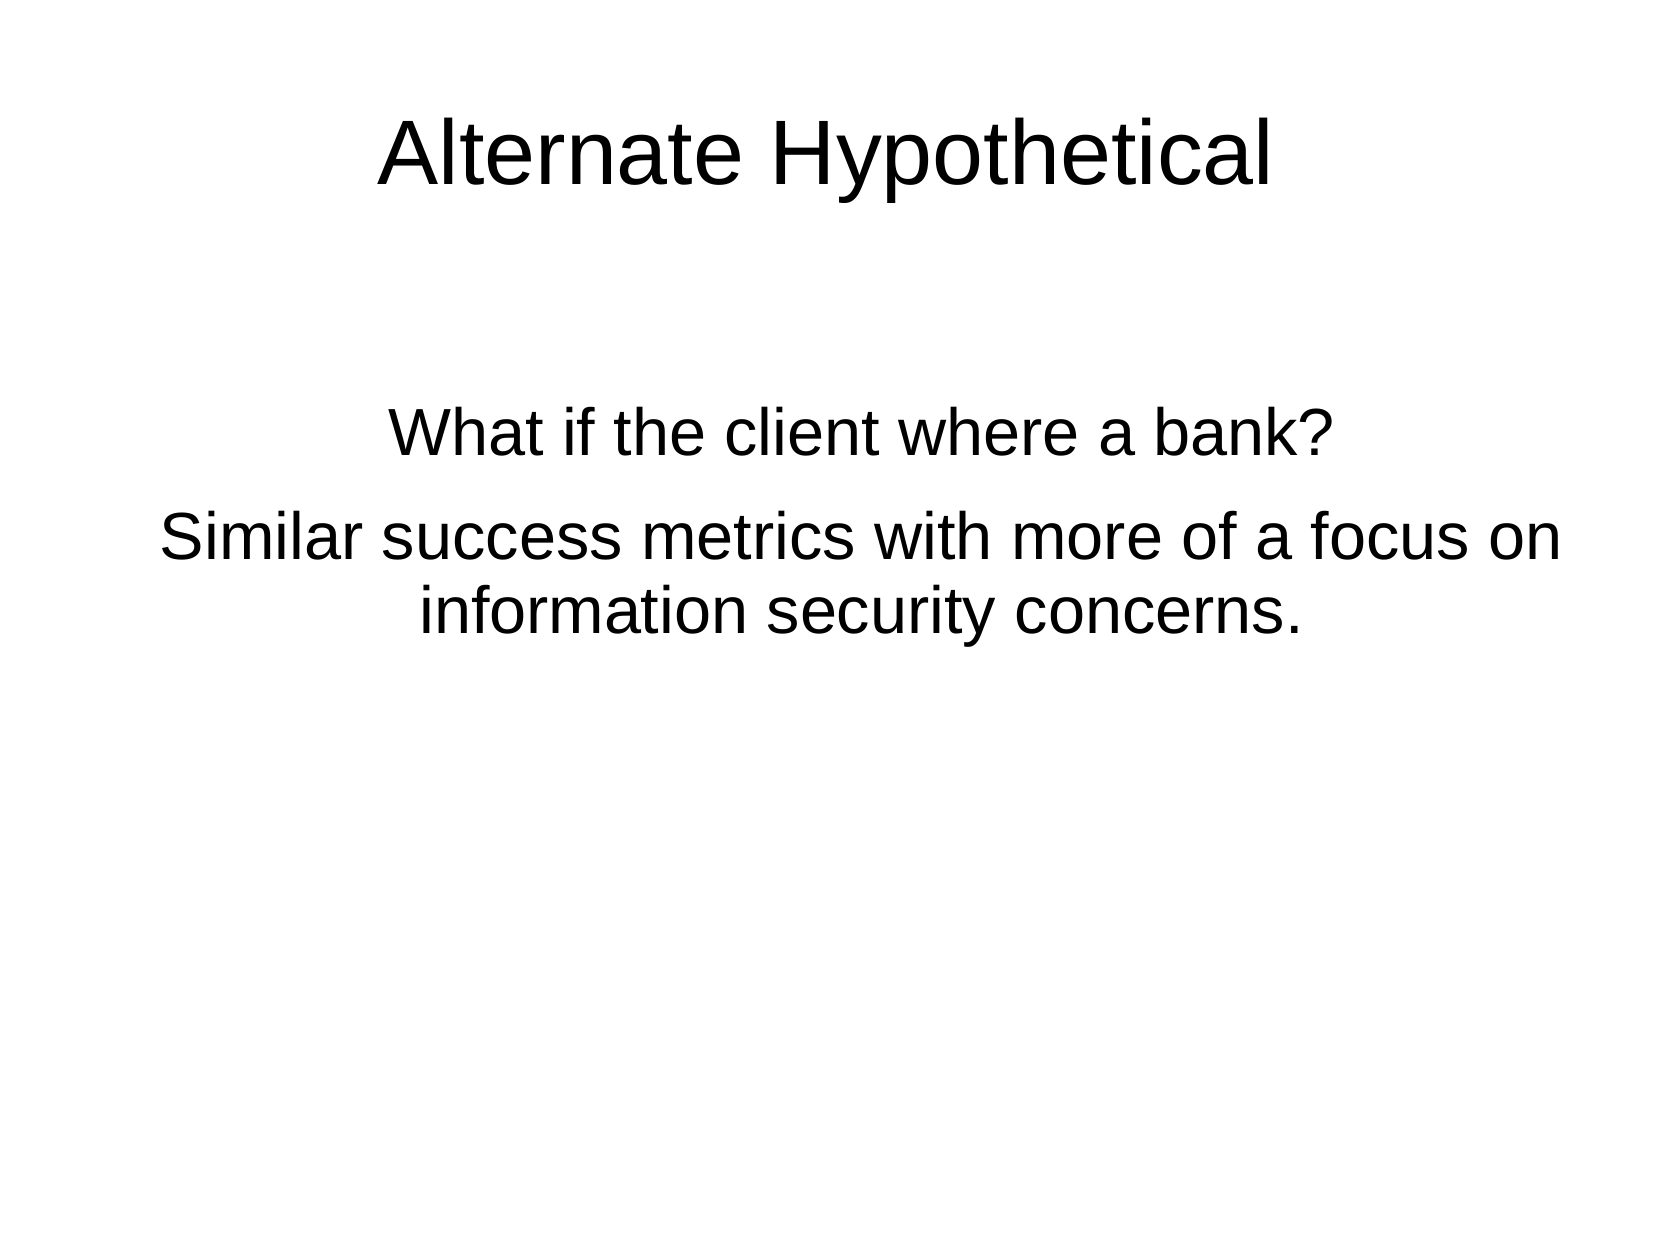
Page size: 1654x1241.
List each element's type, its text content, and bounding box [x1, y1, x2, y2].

list What if the client where a bank? Similar success metrics with more of a focus on information security concerns. [82, 290, 1571, 1109]
title Alternate Hypothetical [82, 49, 1571, 257]
